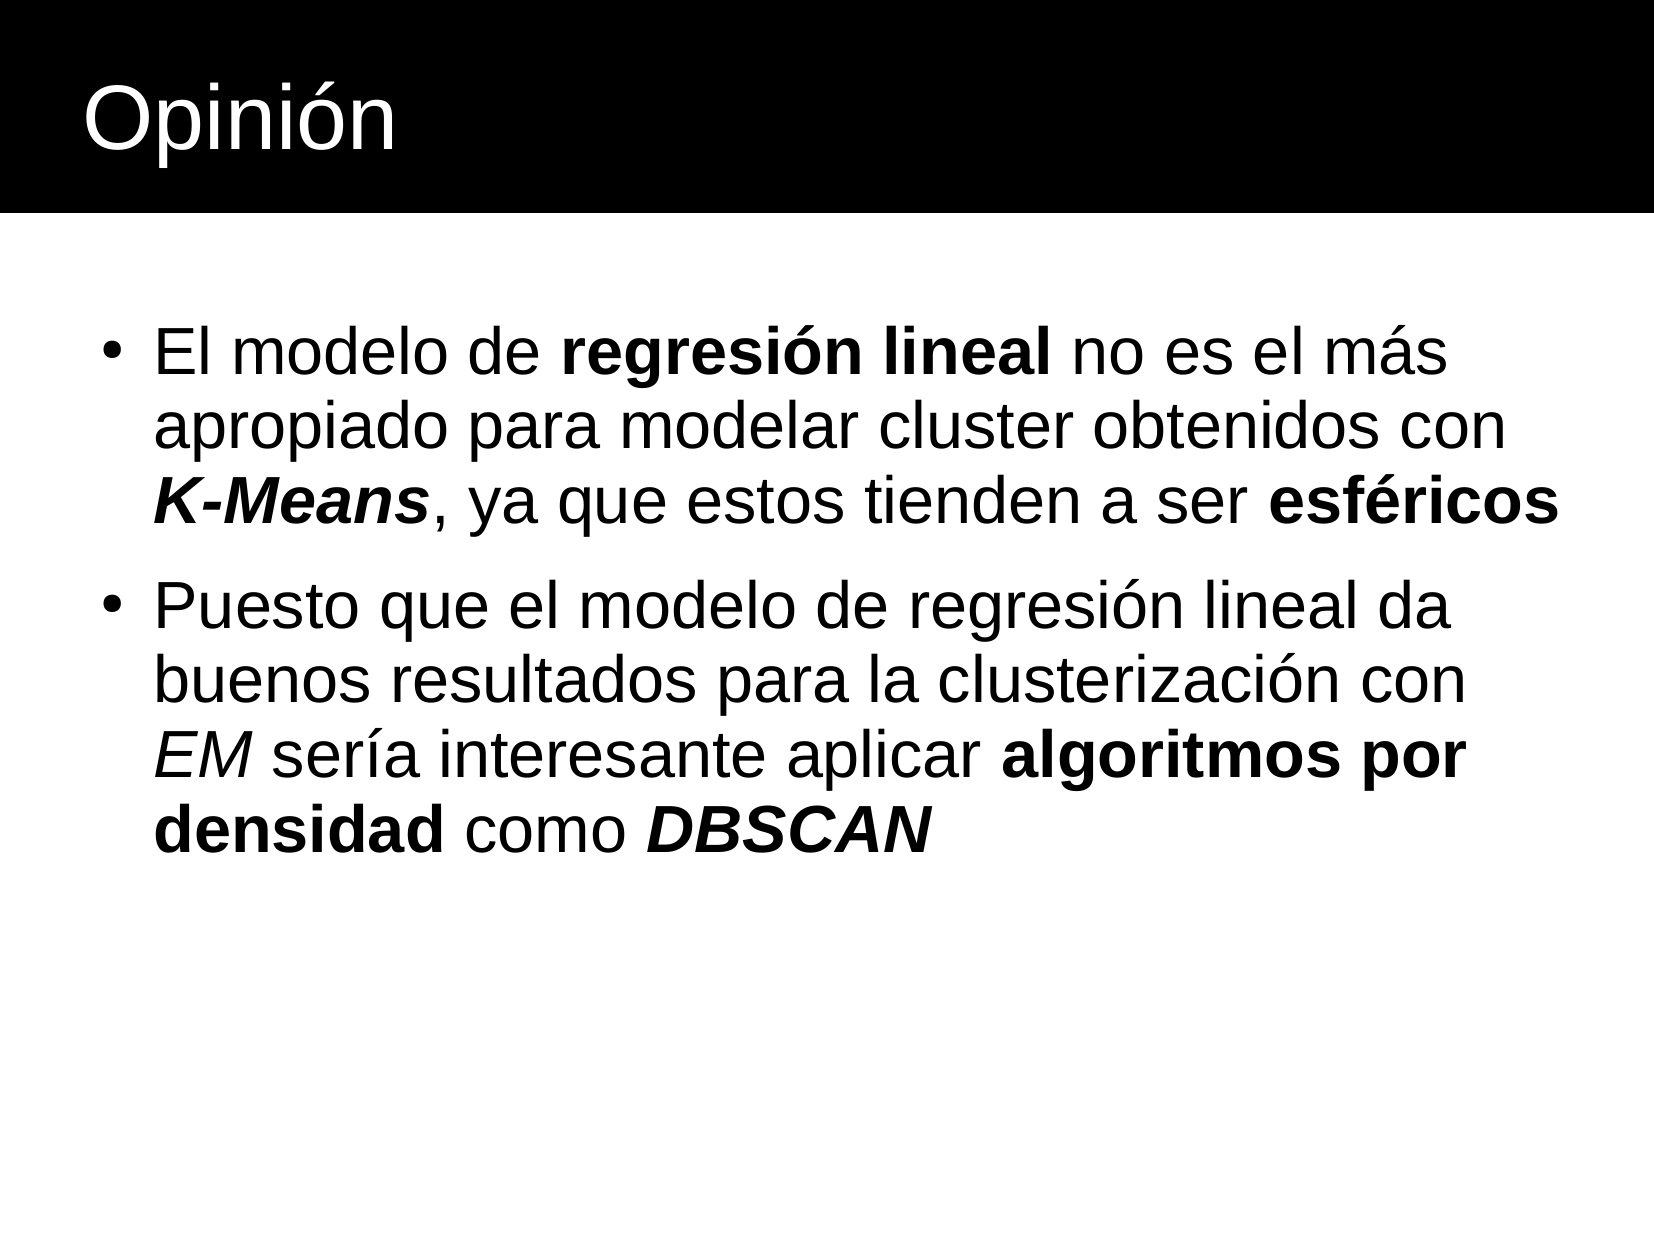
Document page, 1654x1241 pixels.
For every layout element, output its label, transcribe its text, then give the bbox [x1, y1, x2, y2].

title Opinión [82, 15, 1607, 221]
text_box [0, 0, 1654, 213]
list El modelo de regresión lineal no es el más apropiado para modelar cluster obtenidos con K-Means, ya que estos tienden a ser esféricos Puesto que el modelo de regresión lineal da buenos resultados para la clusterización con EM sería interesante aplicar algoritmos por densidad como DBSCAN [82, 313, 1571, 1158]
